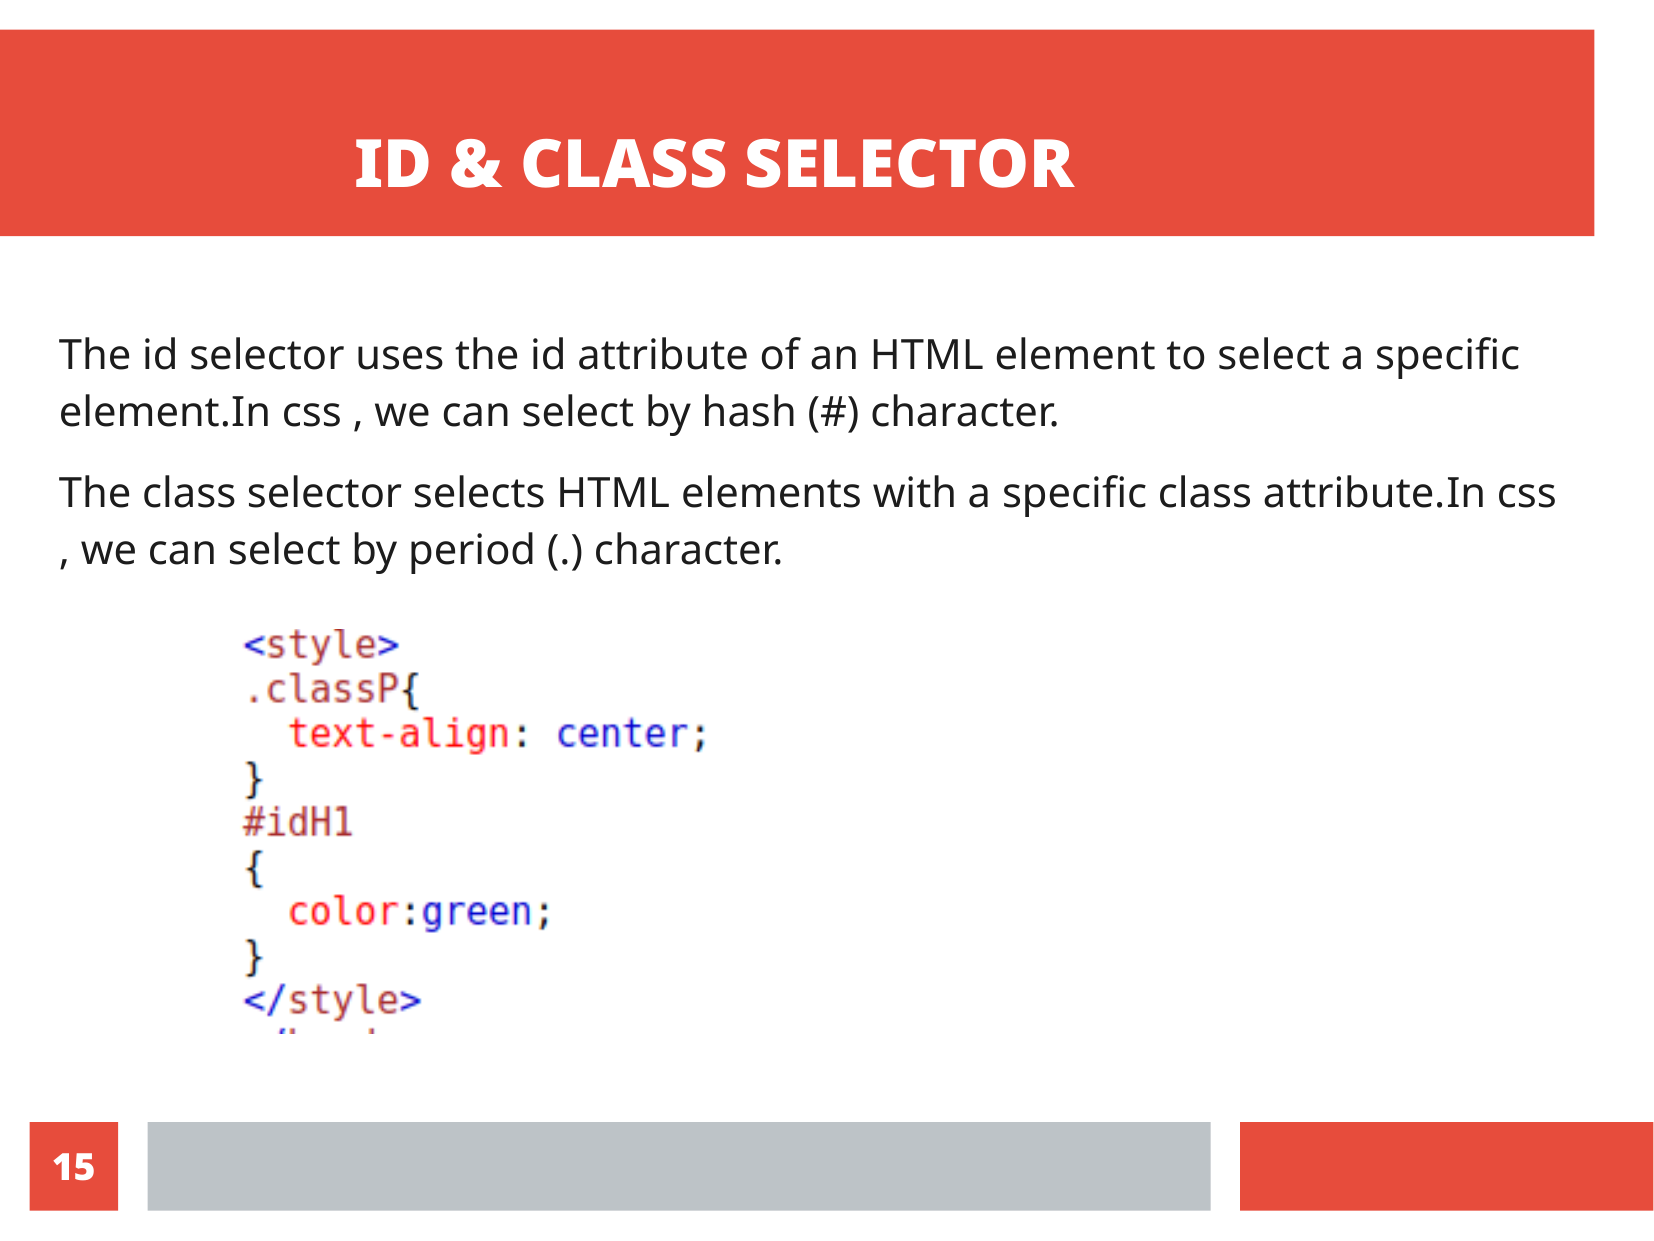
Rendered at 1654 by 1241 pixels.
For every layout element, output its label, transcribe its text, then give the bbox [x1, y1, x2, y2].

list The id selector uses the id attribute of an HTML element to select a specific element.In css , we can select by hash (#) character. The class selector selects HTML elements with a specific class attribute.In css , we can select by period (.) character. [59, 324, 1565, 1093]
title ID & CLASS SELECTOR [59, 59, 1595, 207]
picture [224, 629, 957, 1034]
